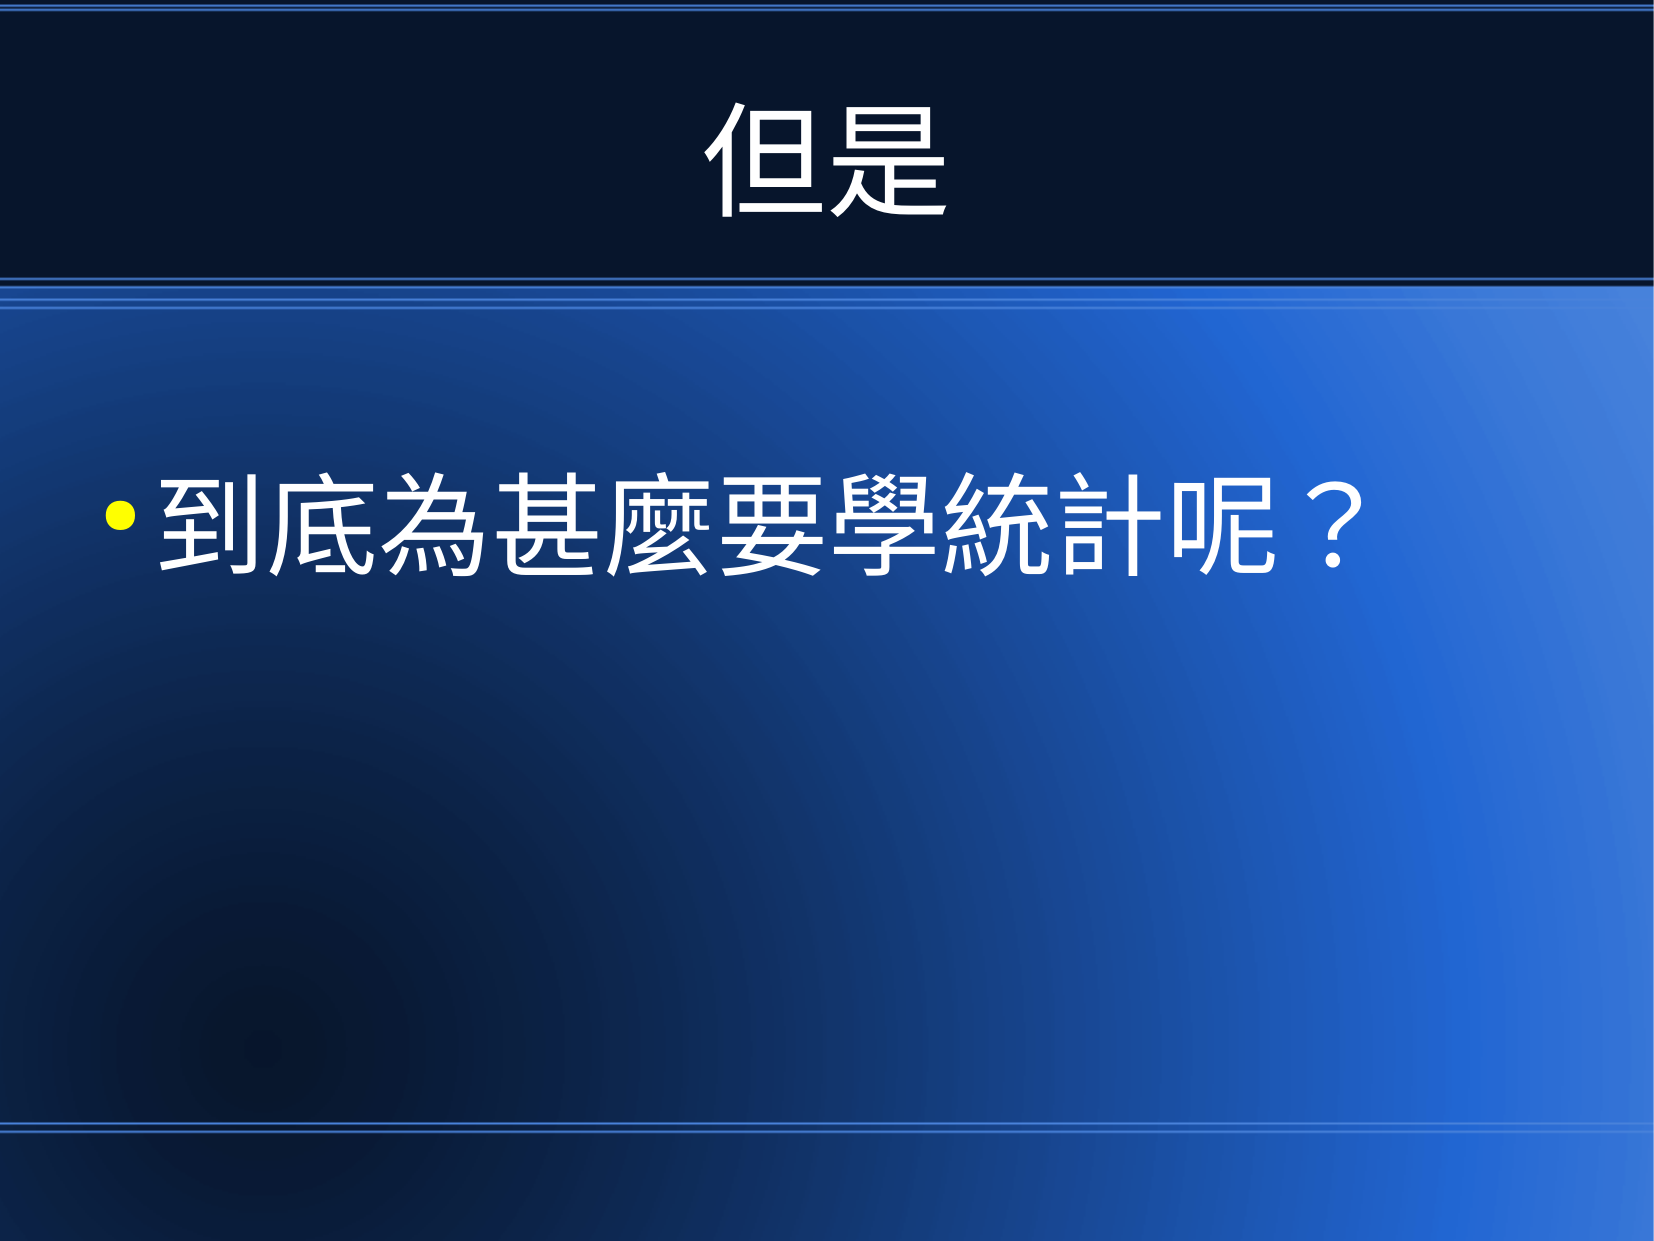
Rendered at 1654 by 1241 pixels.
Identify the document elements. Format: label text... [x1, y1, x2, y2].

list 到底為甚麼要學統計呢？ [82, 355, 1571, 1241]
picture [0, 0, 1654, 1241]
title 但是 [82, 49, 1571, 257]
